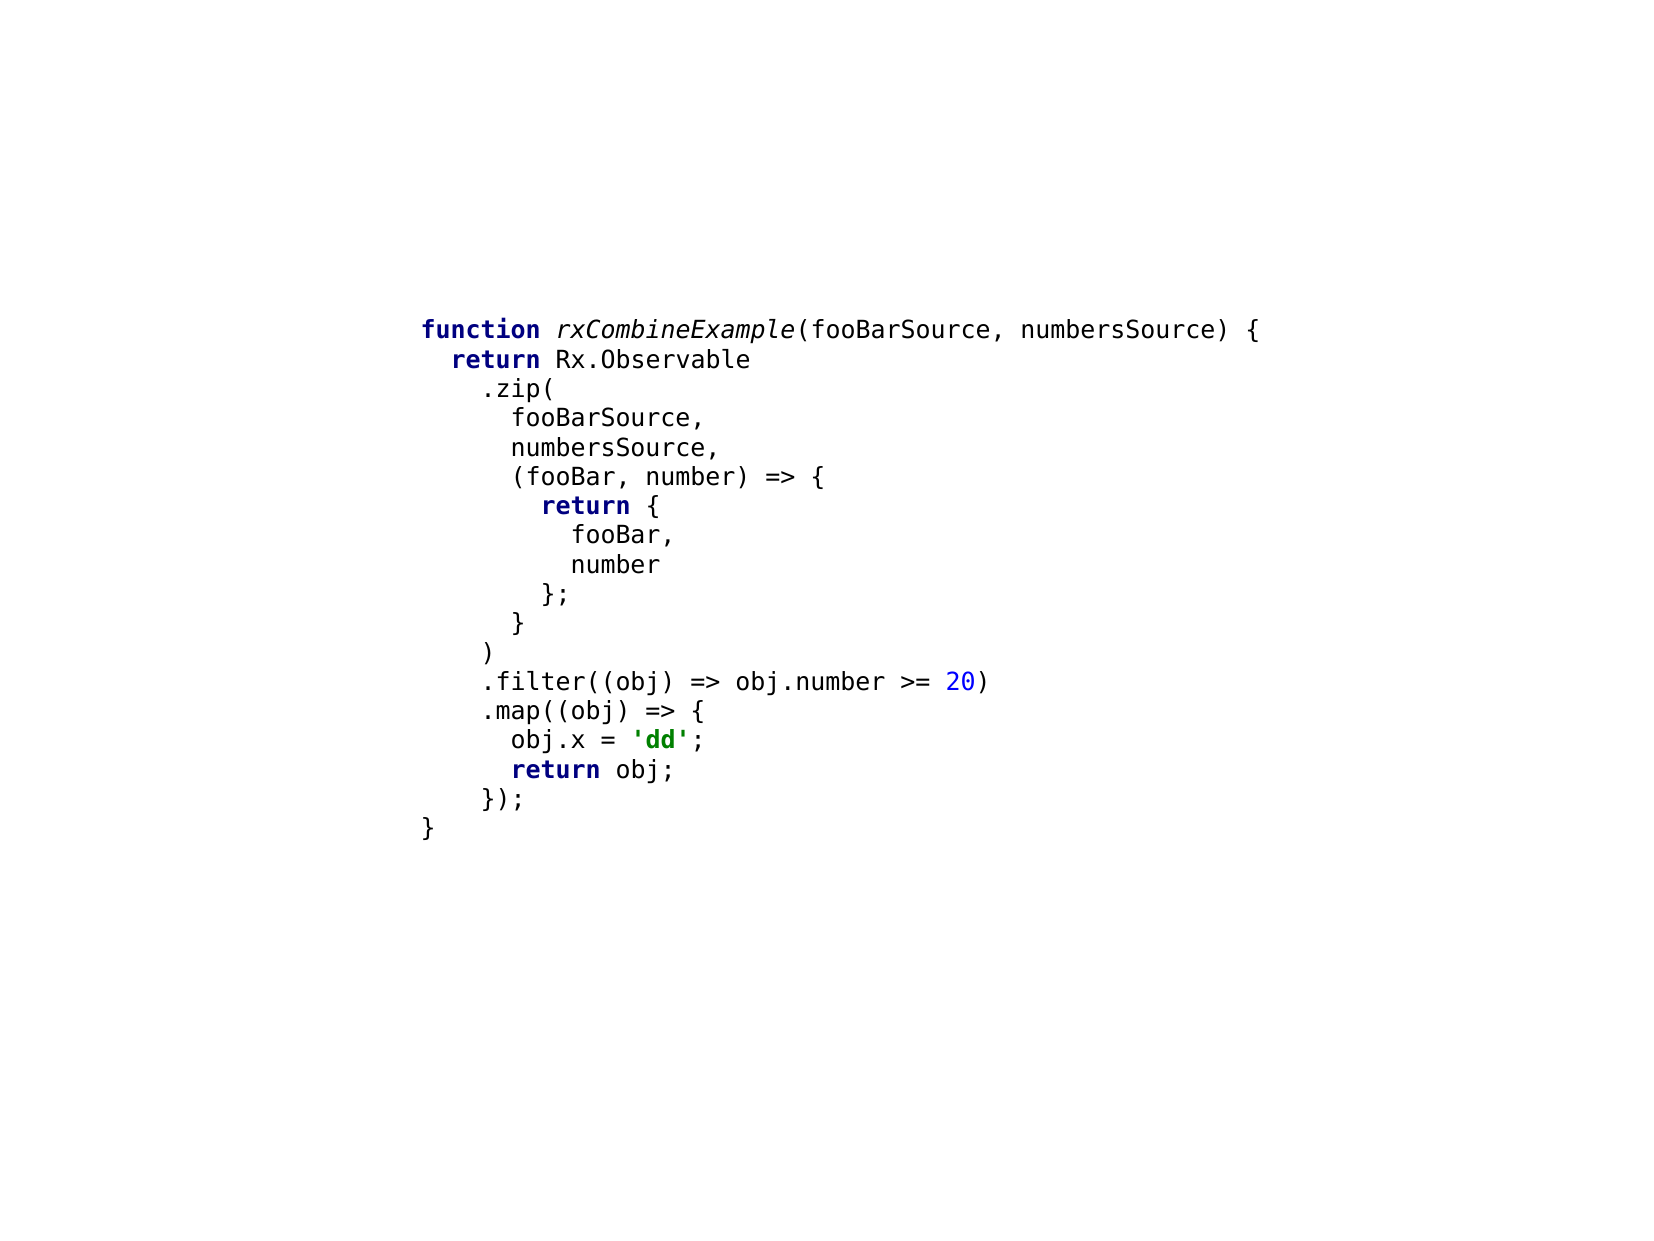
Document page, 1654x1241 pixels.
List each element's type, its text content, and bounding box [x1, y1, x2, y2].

text_box function rxCombineExample(fooBarSource, numbersSource) { return Rx.Observable .zip( fooBarSource, numbersSource, (fooBar, number) => { return { fooBar, number }; } ) .filter((obj) => obj.number >= 20) .map((obj) => { obj.x = 'dd'; return obj; }); } [405, 308, 1276, 851]
